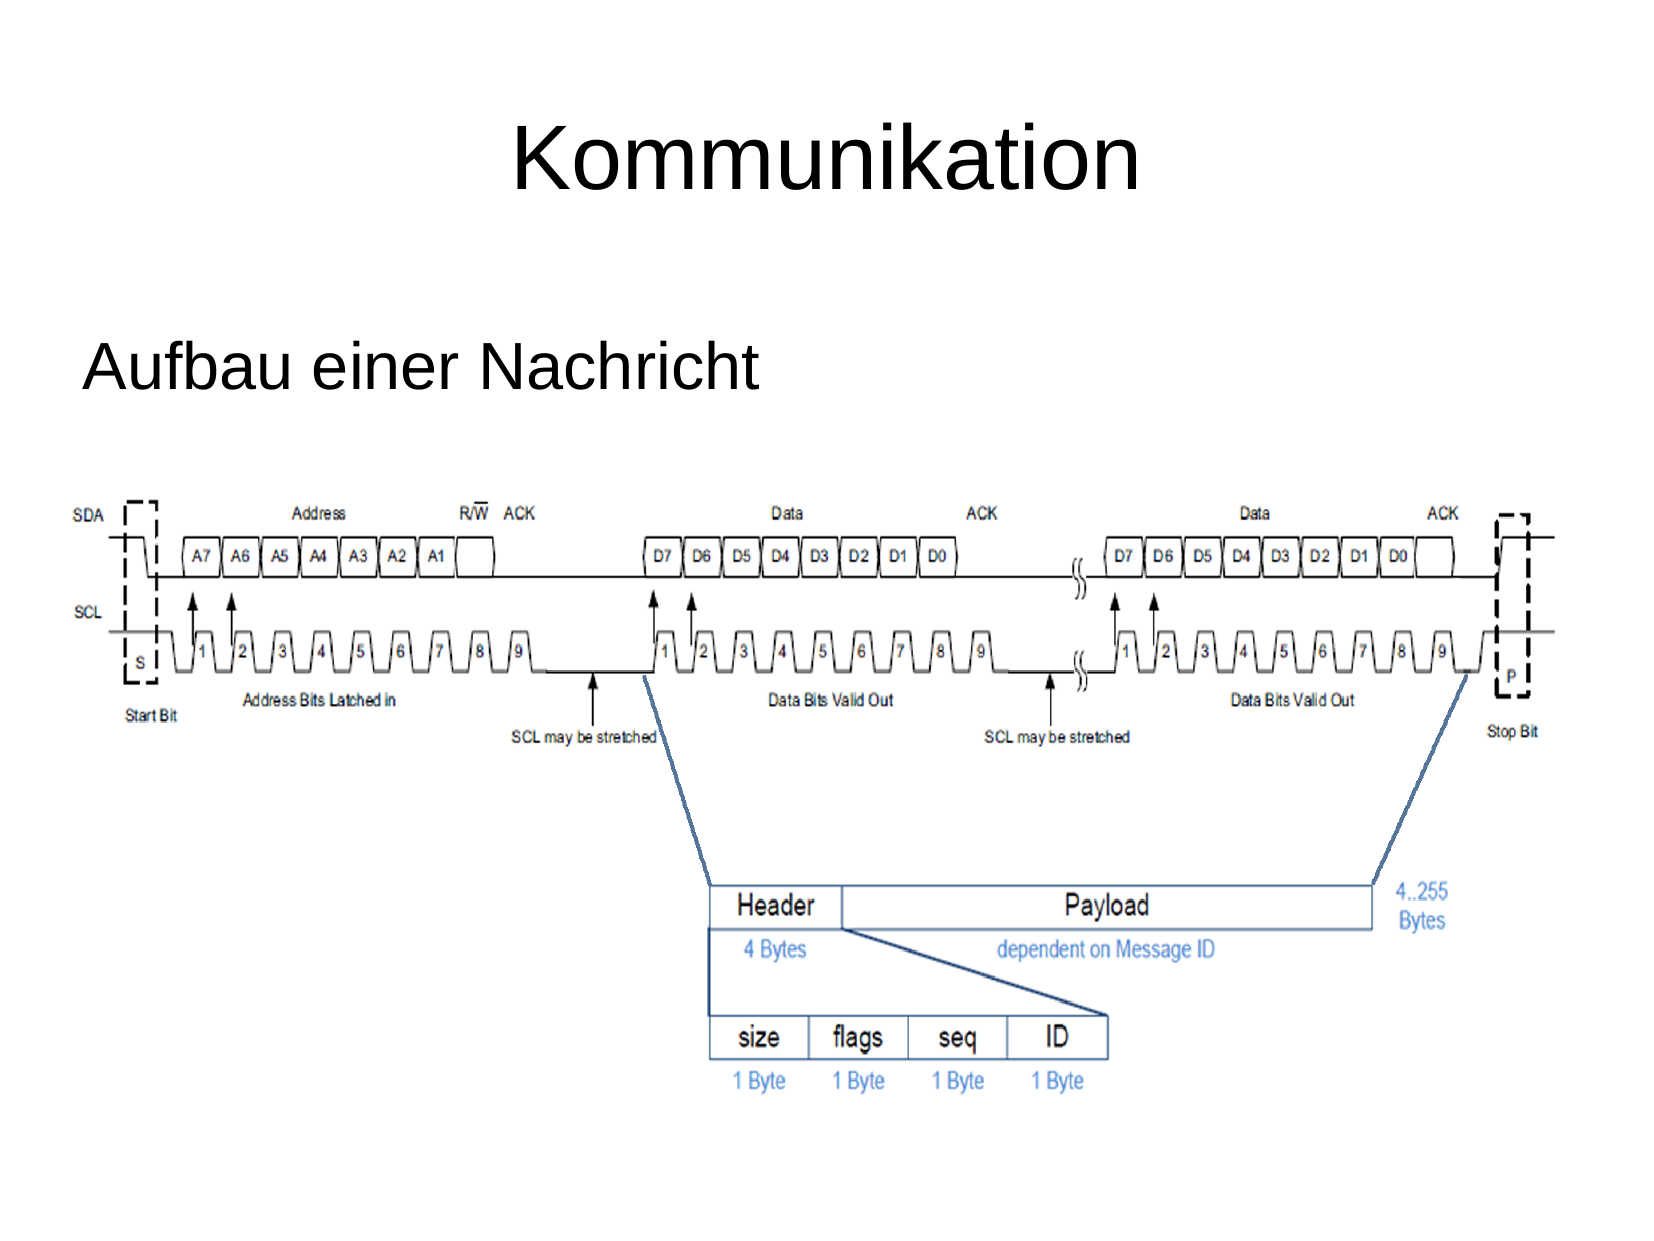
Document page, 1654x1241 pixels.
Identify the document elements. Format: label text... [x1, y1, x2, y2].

subtitle Aufbau einer Nachricht [82, 290, 1561, 436]
picture [56, 468, 1586, 1131]
title Kommunikation [82, 49, 1571, 257]
